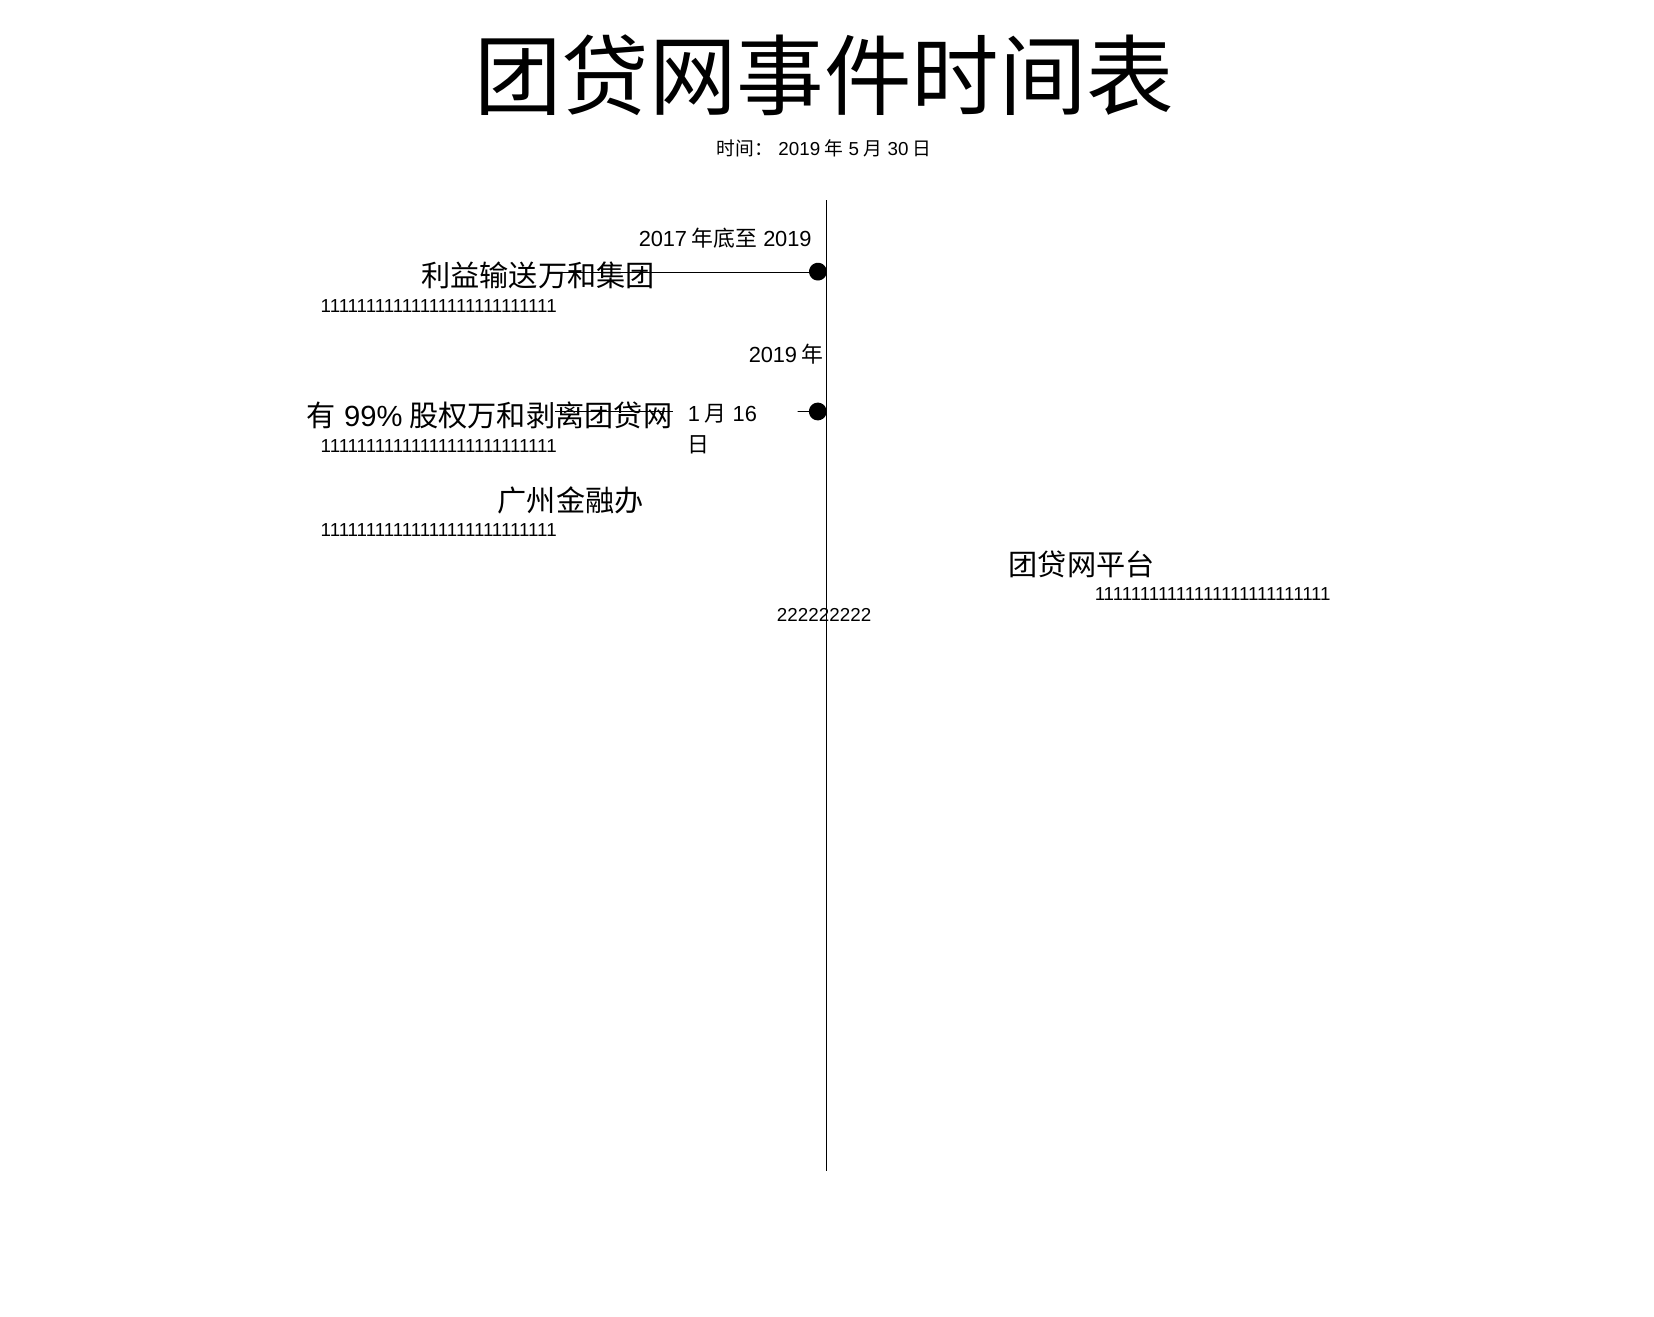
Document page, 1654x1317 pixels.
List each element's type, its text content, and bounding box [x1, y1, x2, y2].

text_box 1月16日 [673, 388, 798, 436]
text_box 团贷网事件时间表 时间：2019年5月30日 =============================================================================================================================================================================== 2017年底至2019 利益输送万和集团 11111111111111111111111111 2019年 有99%股权万和剥离团贷网 11111111111111111111111111 广州金融办 11111111111111111111111111 团贷网平台 11111111111111111111111111 222222222 [0, 0, 1654, 1317]
